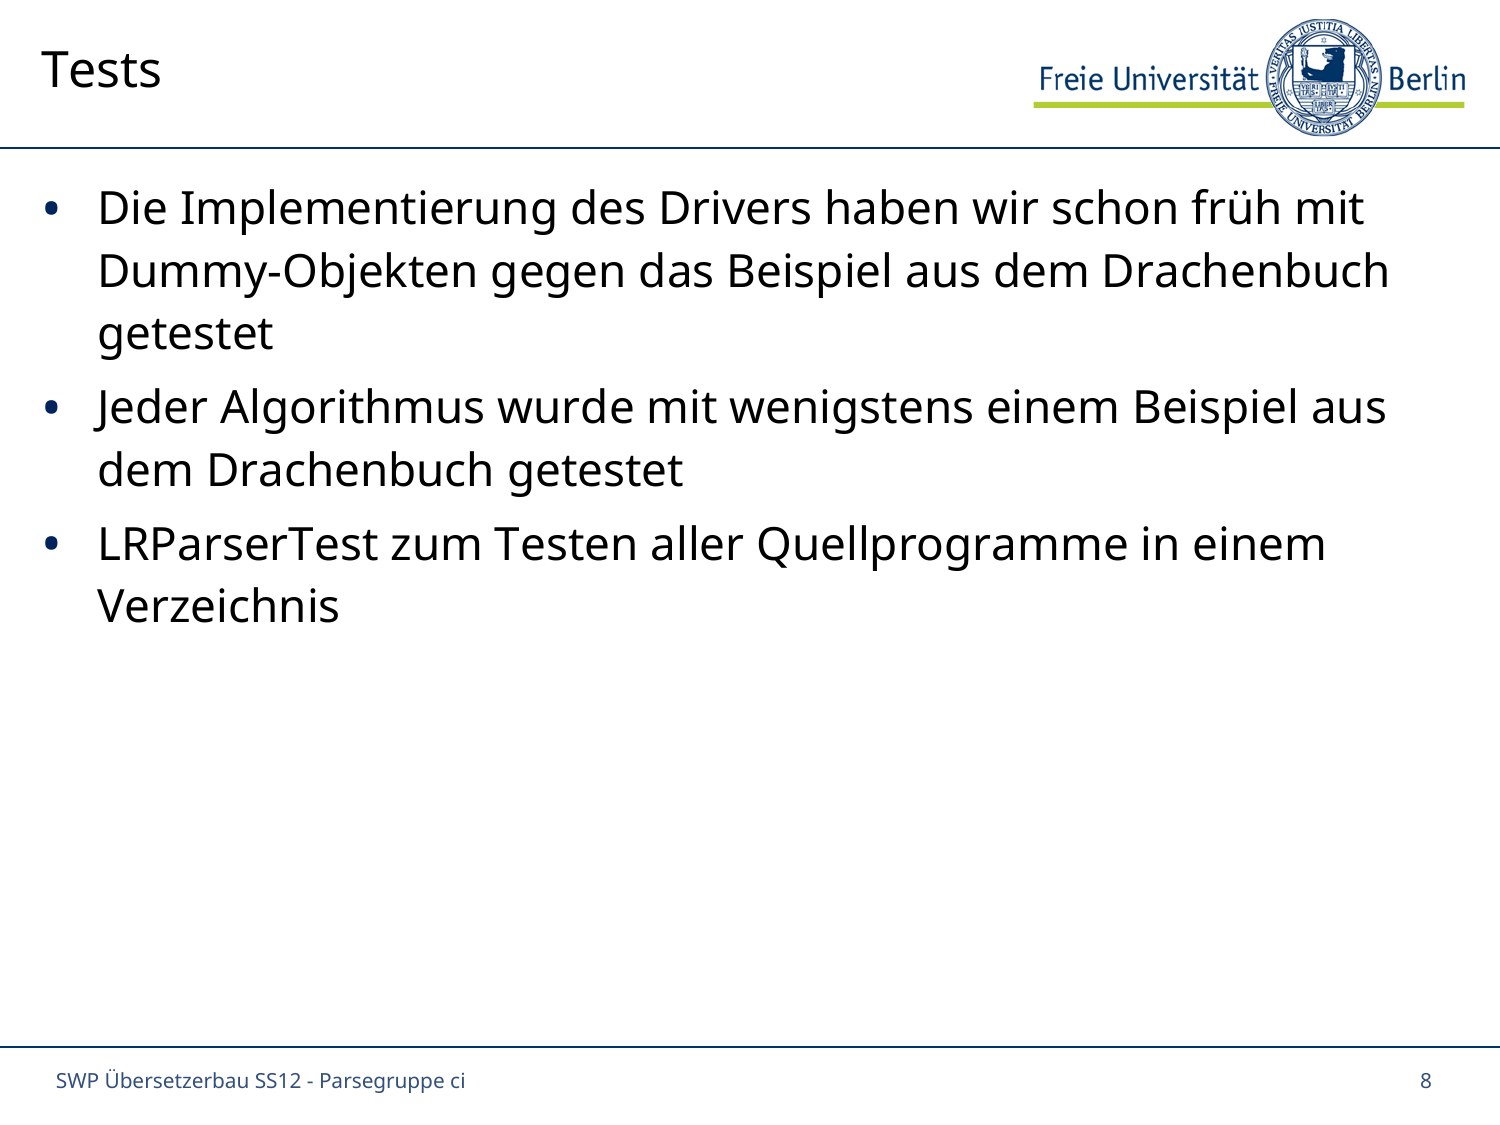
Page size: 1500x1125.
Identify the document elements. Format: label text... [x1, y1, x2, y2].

picture [1033, 19, 1470, 137]
title Tests [41, 0, 1016, 138]
list Die Implementierung des Drivers haben wir schon früh mit Dummy-Objekten gegen das Beispiel aus dem Drachenbuch getestet Jeder Algorithmus wurde mit wenigstens einem Beispiel aus dem Drachenbuch getestet LRParserTest zum Testen aller Quellprogramme in einem Verzeichnis [41, 175, 1447, 919]
